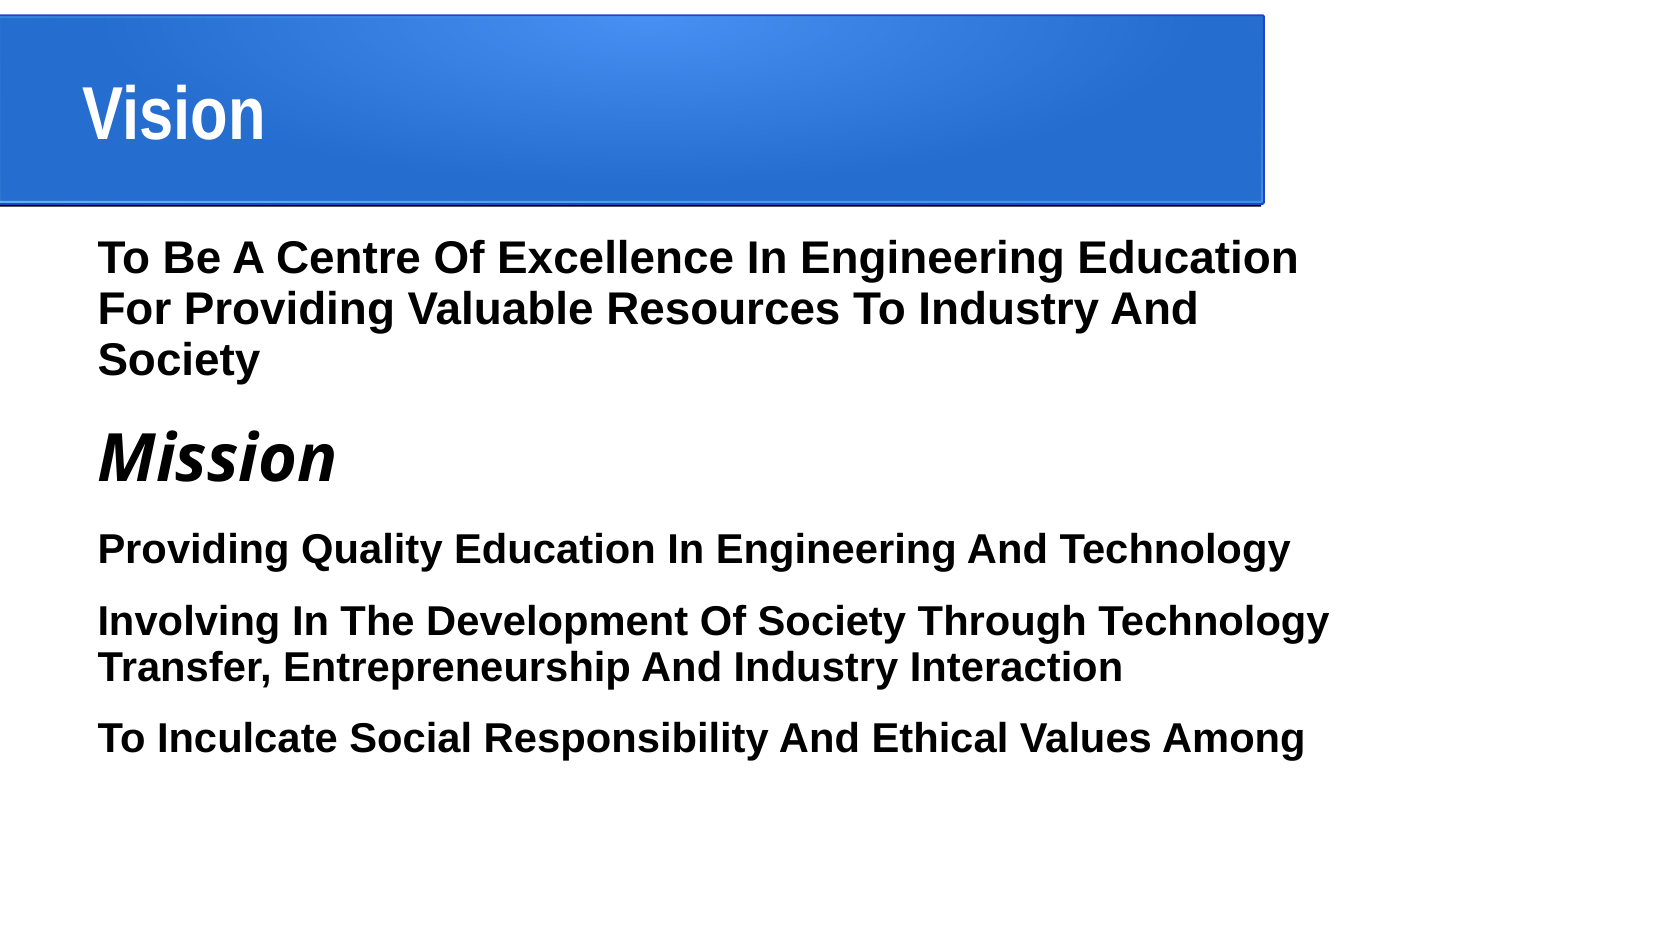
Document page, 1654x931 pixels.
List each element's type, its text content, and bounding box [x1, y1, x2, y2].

title Vision [82, 35, 1235, 189]
text_box To Be A Centre Of Excellence In Engineering Education For Providing Valuable Resources To Industry And Society Mission Providing Quality Education In Engineering And Technology Involving In The Development Of Society Through Technology Transfer, Entrepreneurship And Industry Interaction To Inculcate Social Responsibility And Ethical Values Among [82, 224, 1371, 821]
